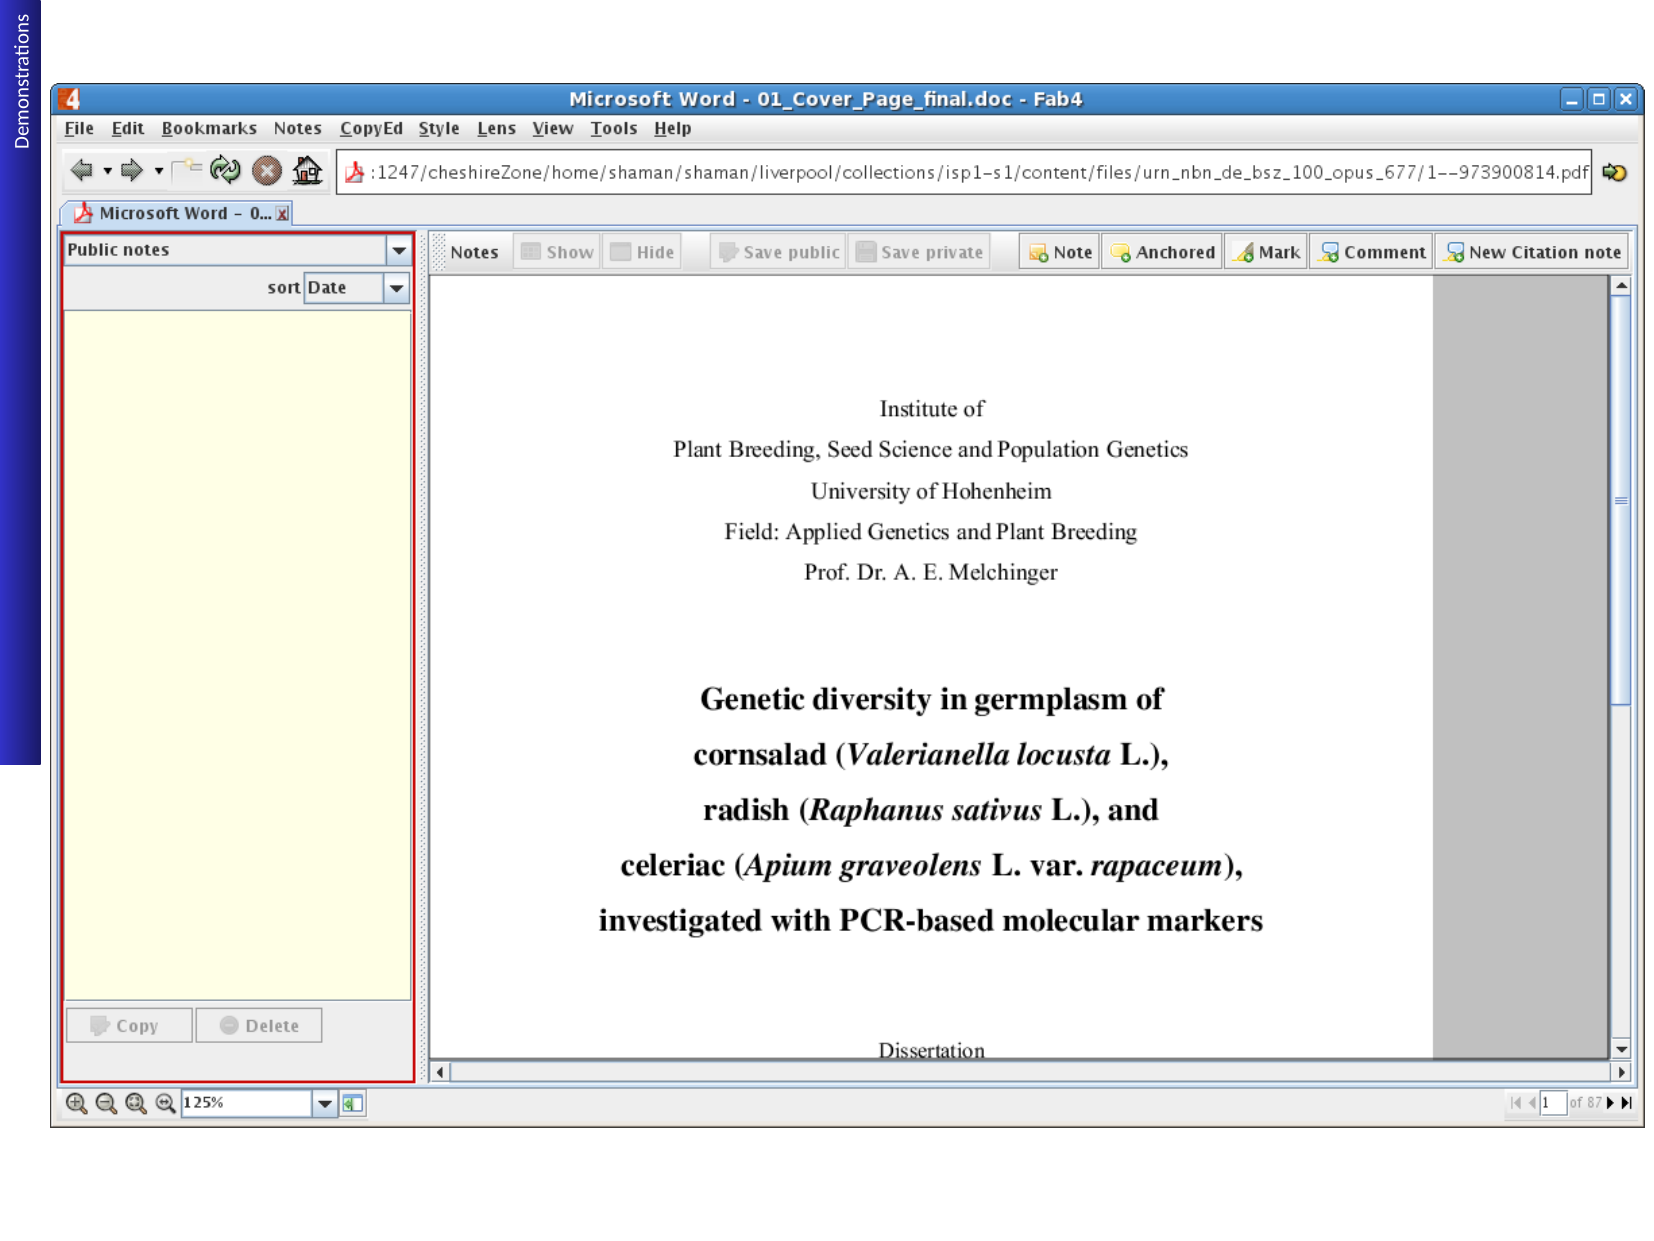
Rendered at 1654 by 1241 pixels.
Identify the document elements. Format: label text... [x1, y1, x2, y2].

text_box Demonstrations [0, 0, 41, 765]
picture [50, 83, 1645, 1128]
